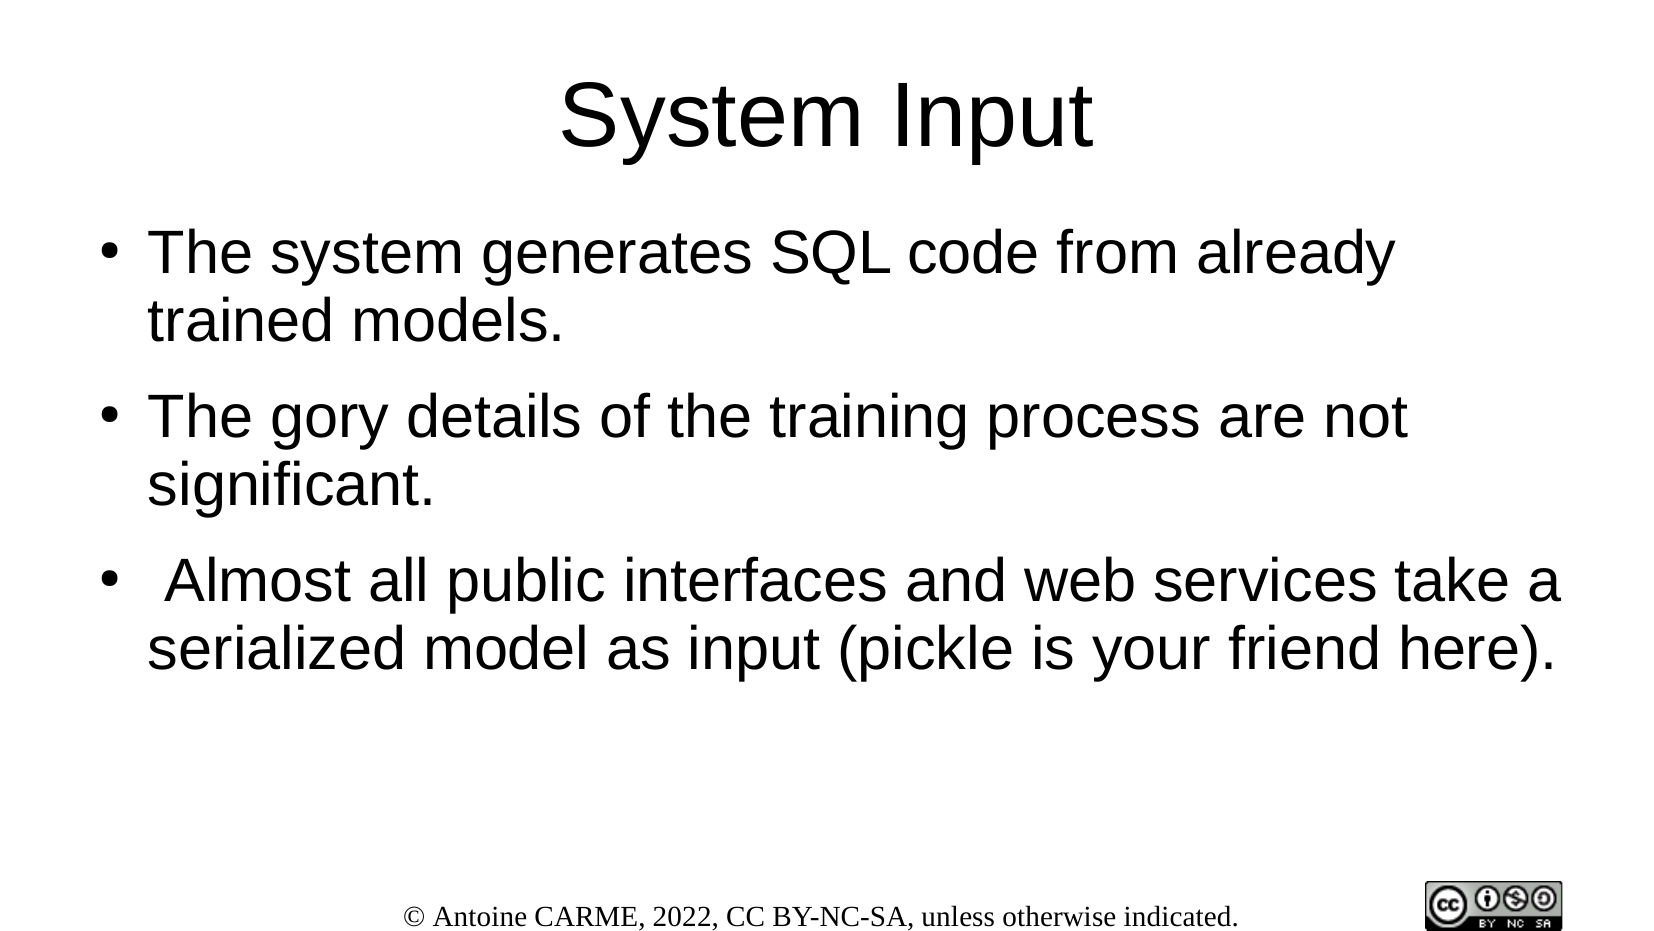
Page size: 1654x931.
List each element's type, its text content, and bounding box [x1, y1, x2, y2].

title System Input [82, 37, 1571, 193]
picture [1425, 881, 1563, 931]
list The system generates SQL code from already trained models. The gory details of the training process are not significant. Almost all public interfaces and web services take a serialized model as input (pickle is your friend here). [82, 217, 1571, 758]
